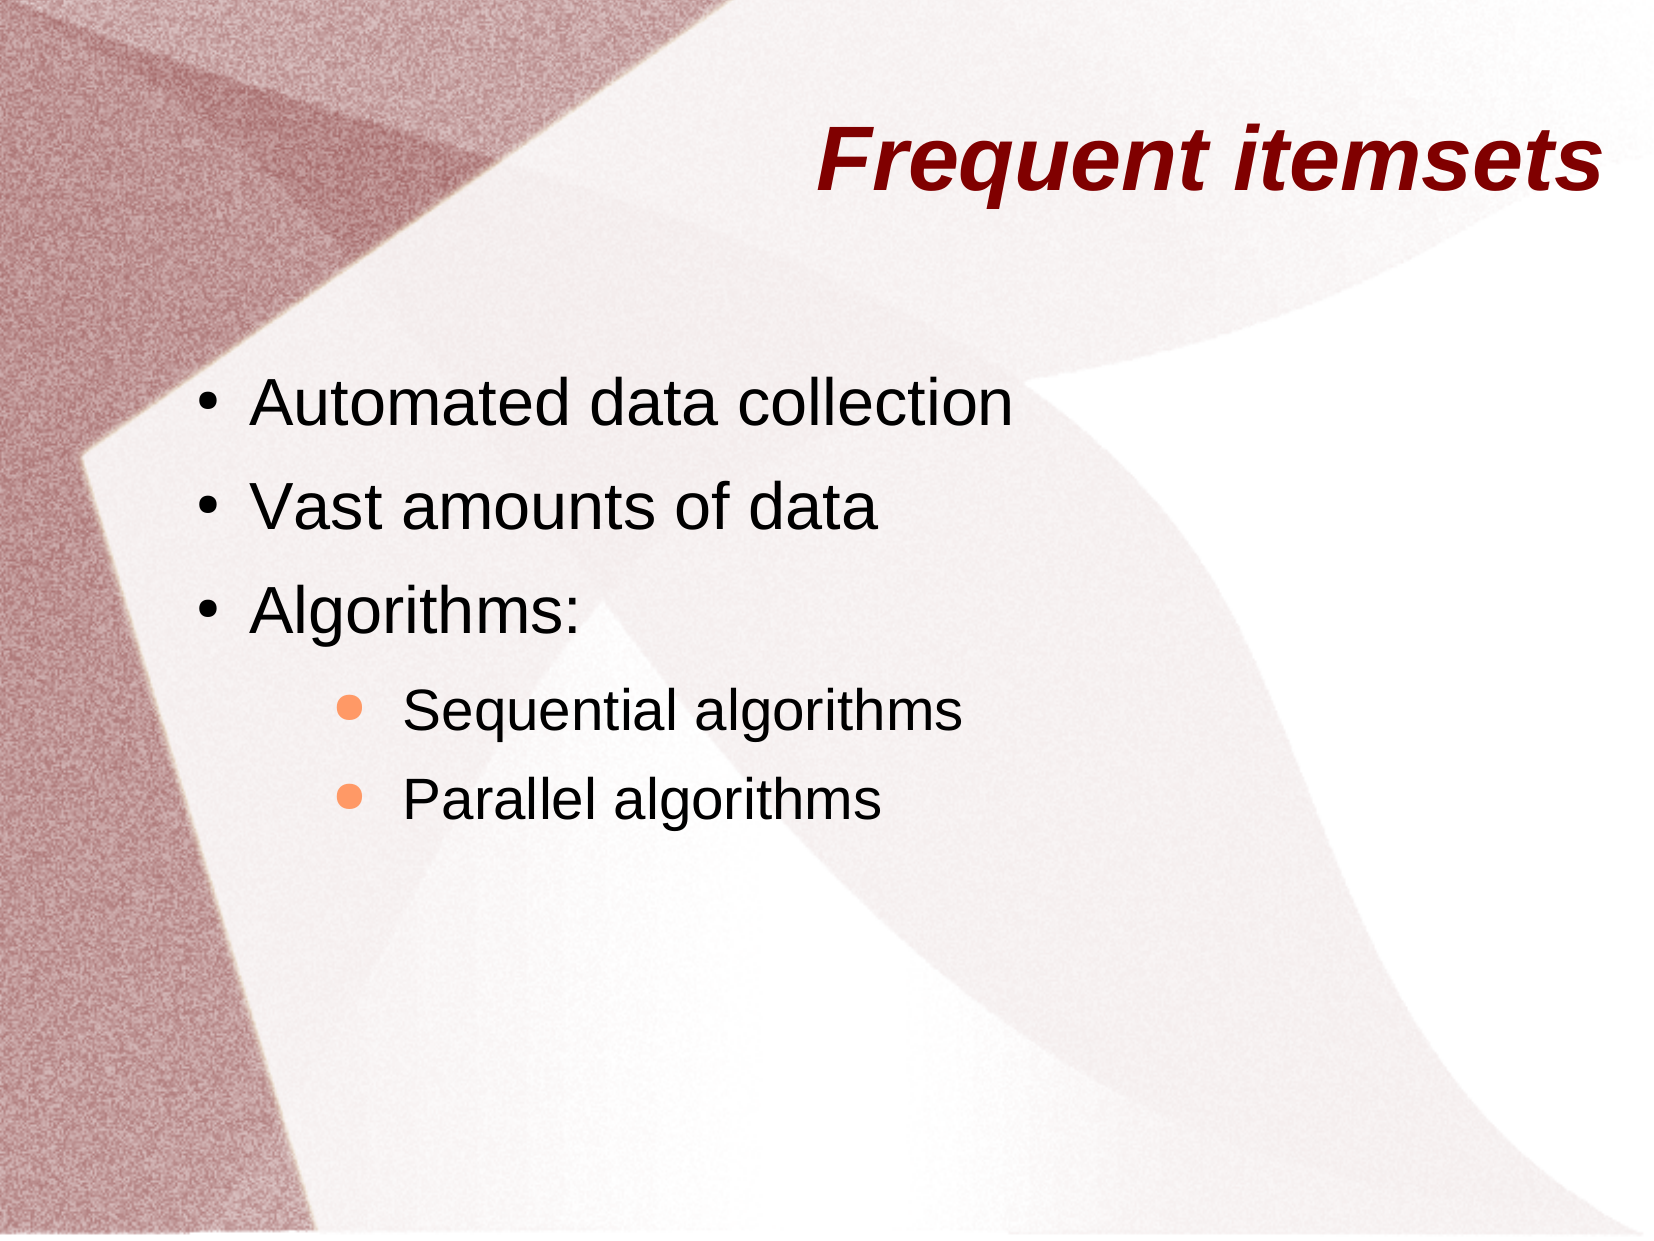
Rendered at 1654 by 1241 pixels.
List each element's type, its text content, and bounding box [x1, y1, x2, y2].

picture [0, 0, 1654, 1241]
list Automated data collection Vast amounts of data Algorithms: Sequential algorithms Parallel algorithms [178, 364, 1570, 1147]
title Frequent itemsets [596, 55, 1607, 263]
